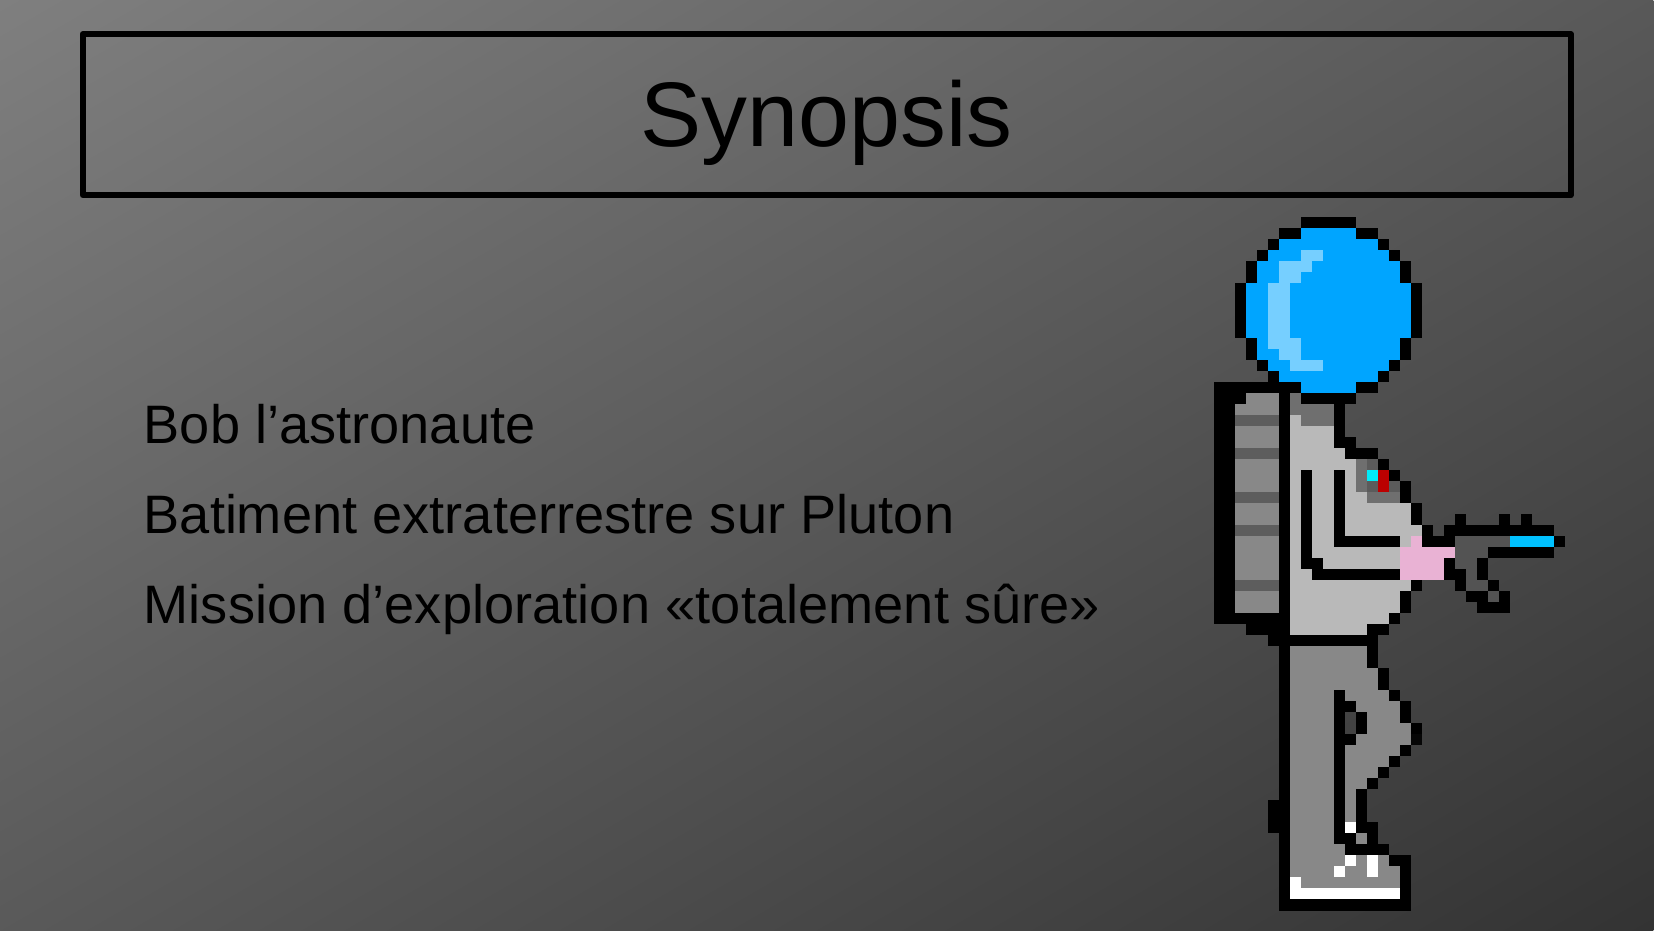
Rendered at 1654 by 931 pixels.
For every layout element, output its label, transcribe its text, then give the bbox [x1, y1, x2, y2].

title Synopsis [82, 34, 1571, 196]
list Bob l’astronaute Batiment extraterrestre sur Pluton Mission d’exploration «totalement sûre» [72, 394, 1214, 886]
picture [1214, 206, 1565, 911]
